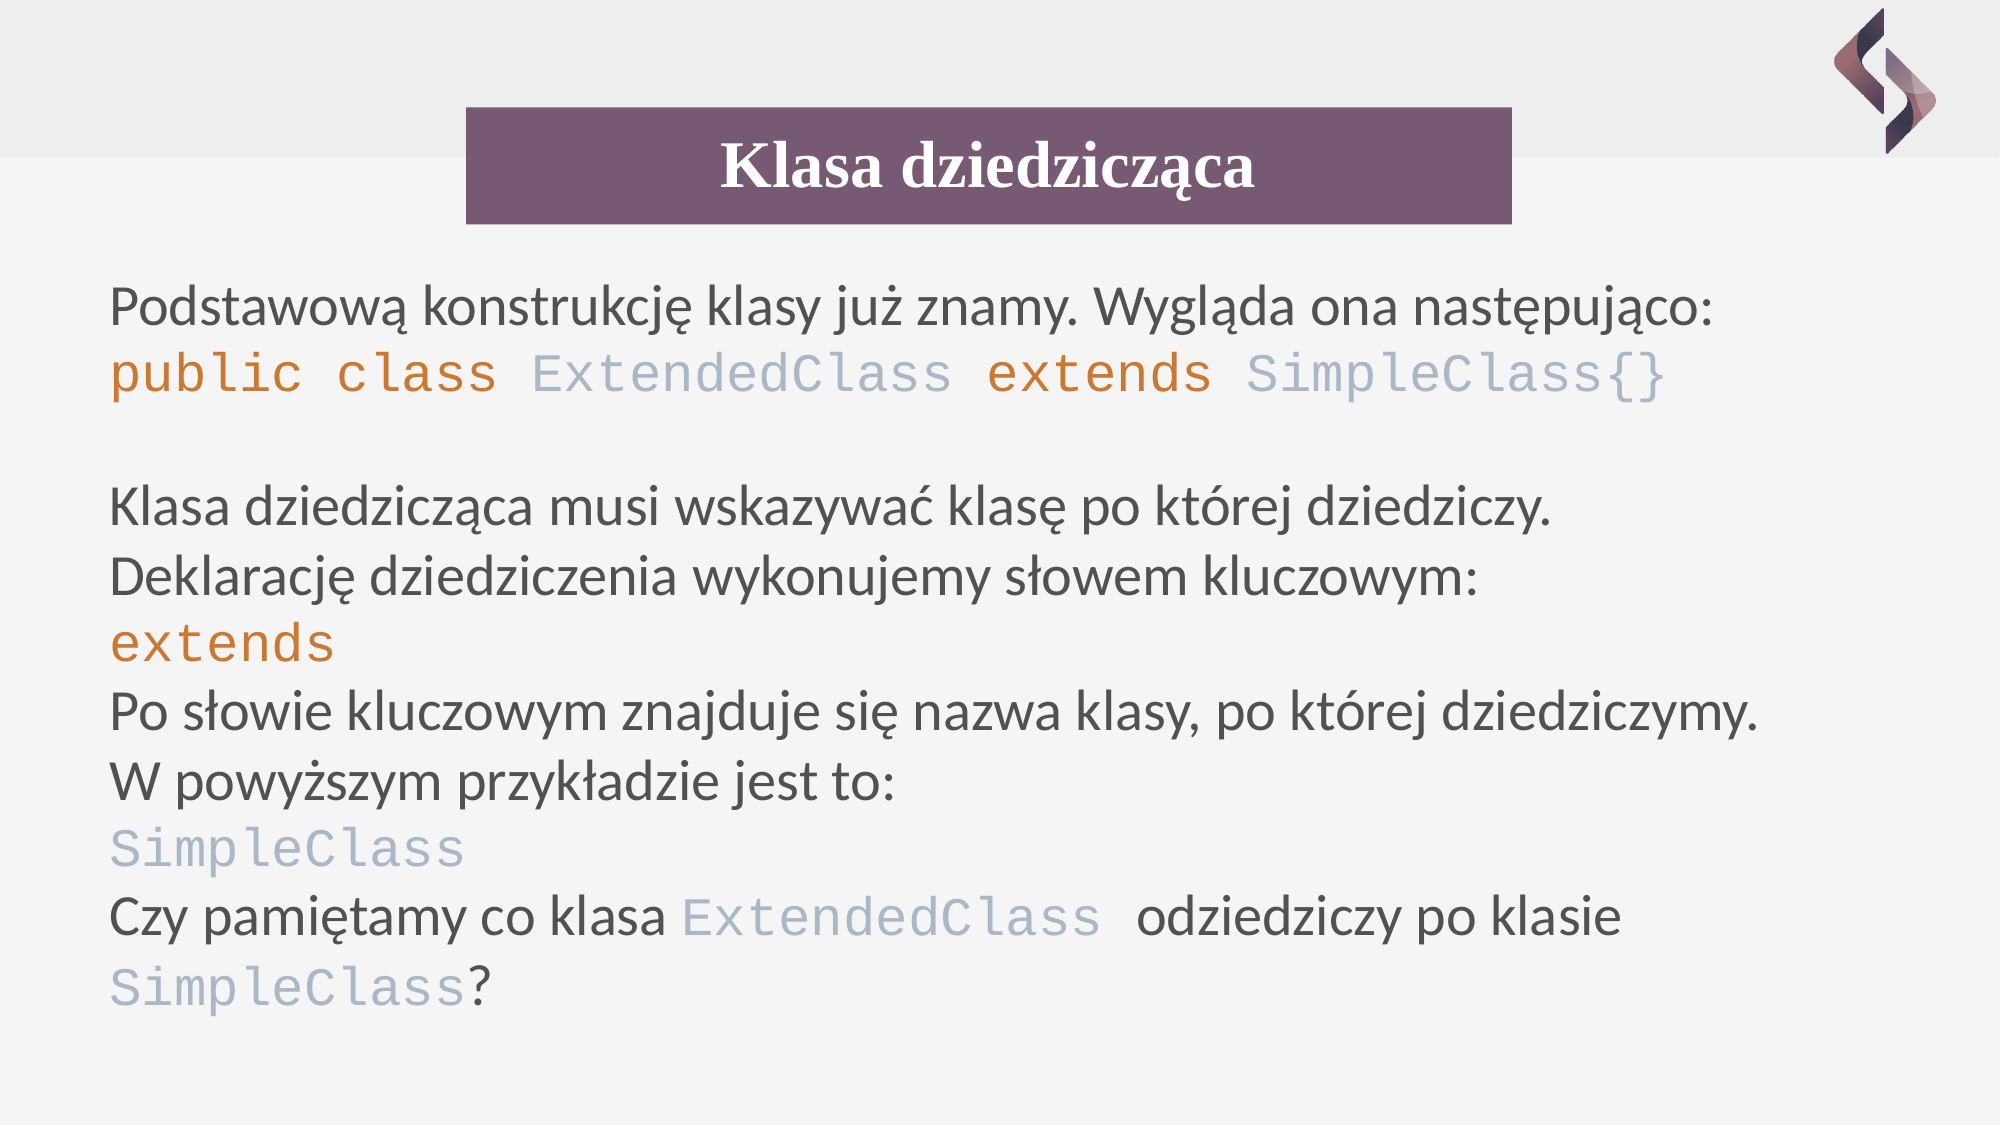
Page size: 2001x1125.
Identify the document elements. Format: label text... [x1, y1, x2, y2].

text_box Klasa dziedzicząca [466, 107, 1512, 225]
text_box Podstawową konstrukcję klasy już znamy. Wygląda ona następująco: public class ExtendedClass extends SimpleClass{} Klasa dziedzicząca musi wskazywać klasę po której dziedziczy. Deklarację dziedziczenia wykonujemy słowem kluczowym: extends Po słowie kluczowym znajduje się nazwa klasy, po której dziedziczymy. W powyższym przykładzie jest to: SimpleClass Czy pamiętamy co klasa ExtendedClass odziedziczy po klasie SimpleClass? [94, 259, 1902, 1004]
picture [1787, 0, 2001, 166]
